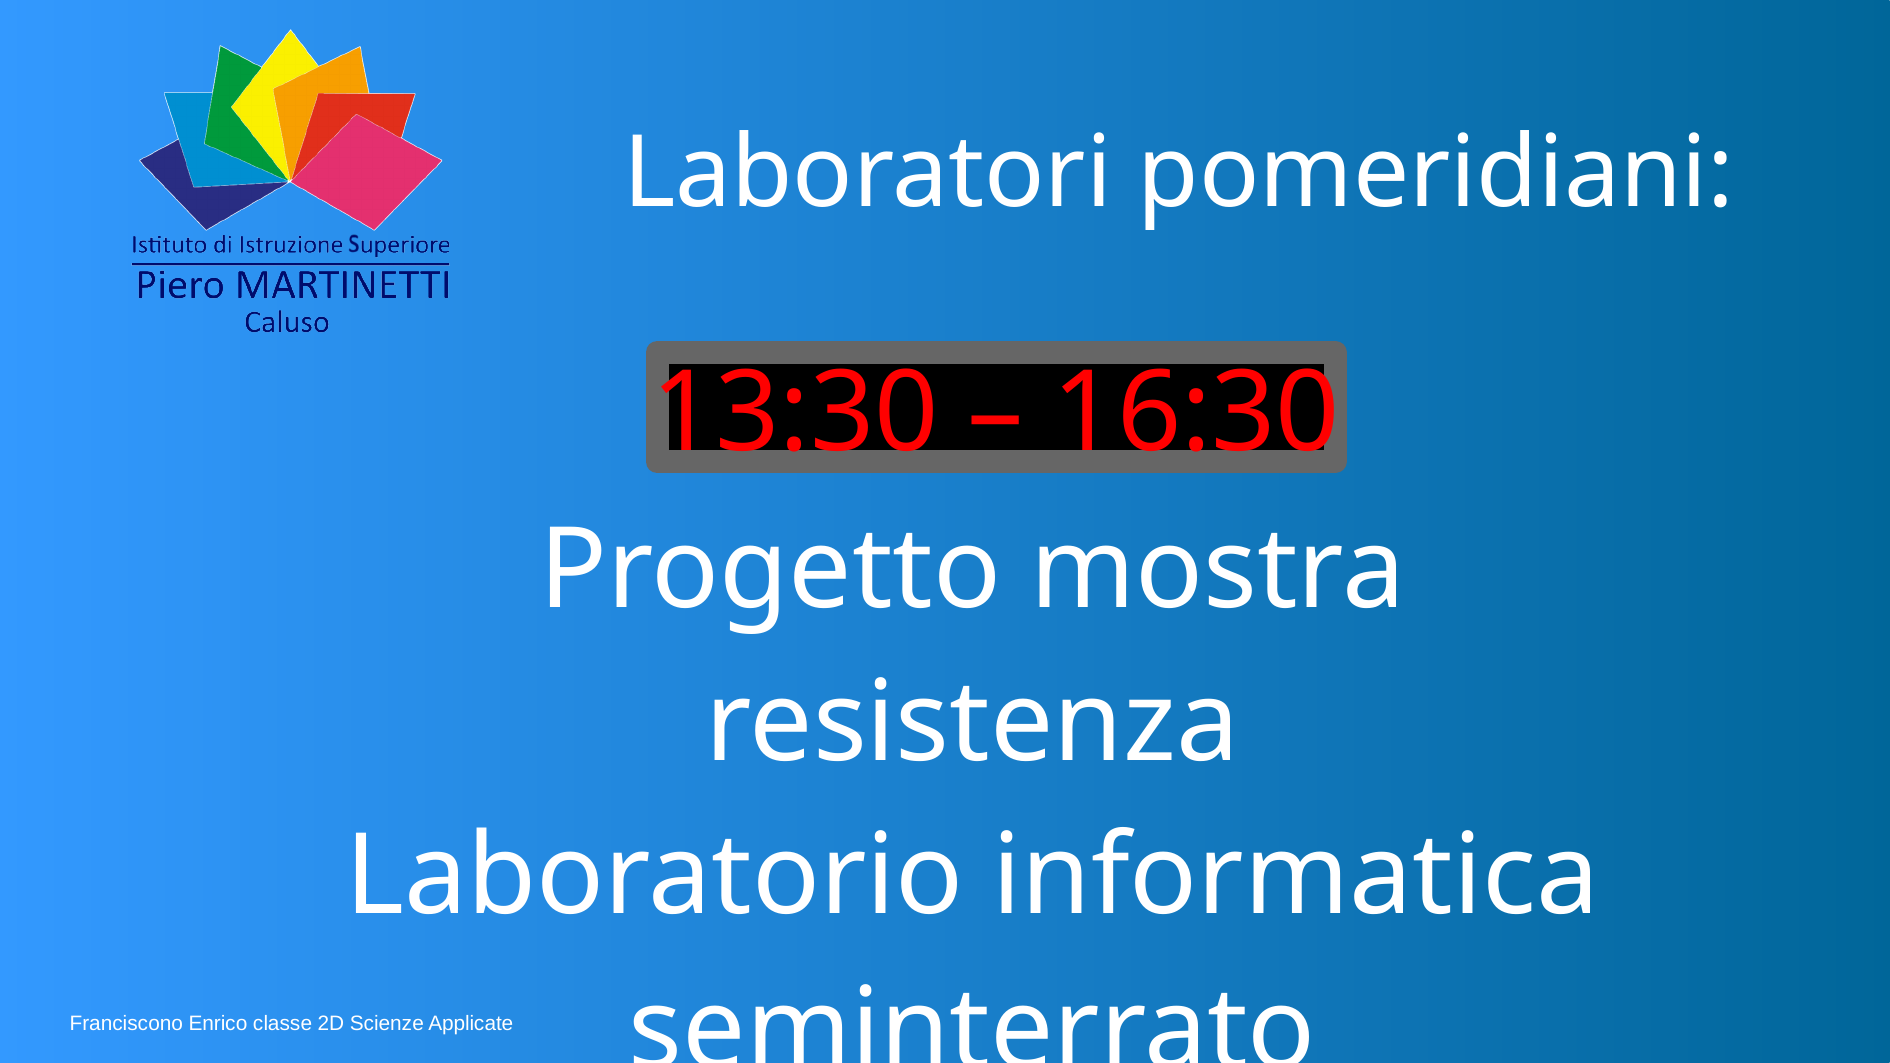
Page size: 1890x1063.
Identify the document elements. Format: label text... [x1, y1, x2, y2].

text_box 13:30 – 16:30 [657, 352, 1336, 462]
text_box Franciscono Enrico classe 2D Scienze Applicate [54, 1004, 628, 1063]
picture [0, 23, 591, 355]
text_box Laboratori pomeridiani: [591, 91, 1861, 338]
text_box Progetto mostra resistenza Laboratorio informatica seminterrato [225, 479, 1720, 1030]
